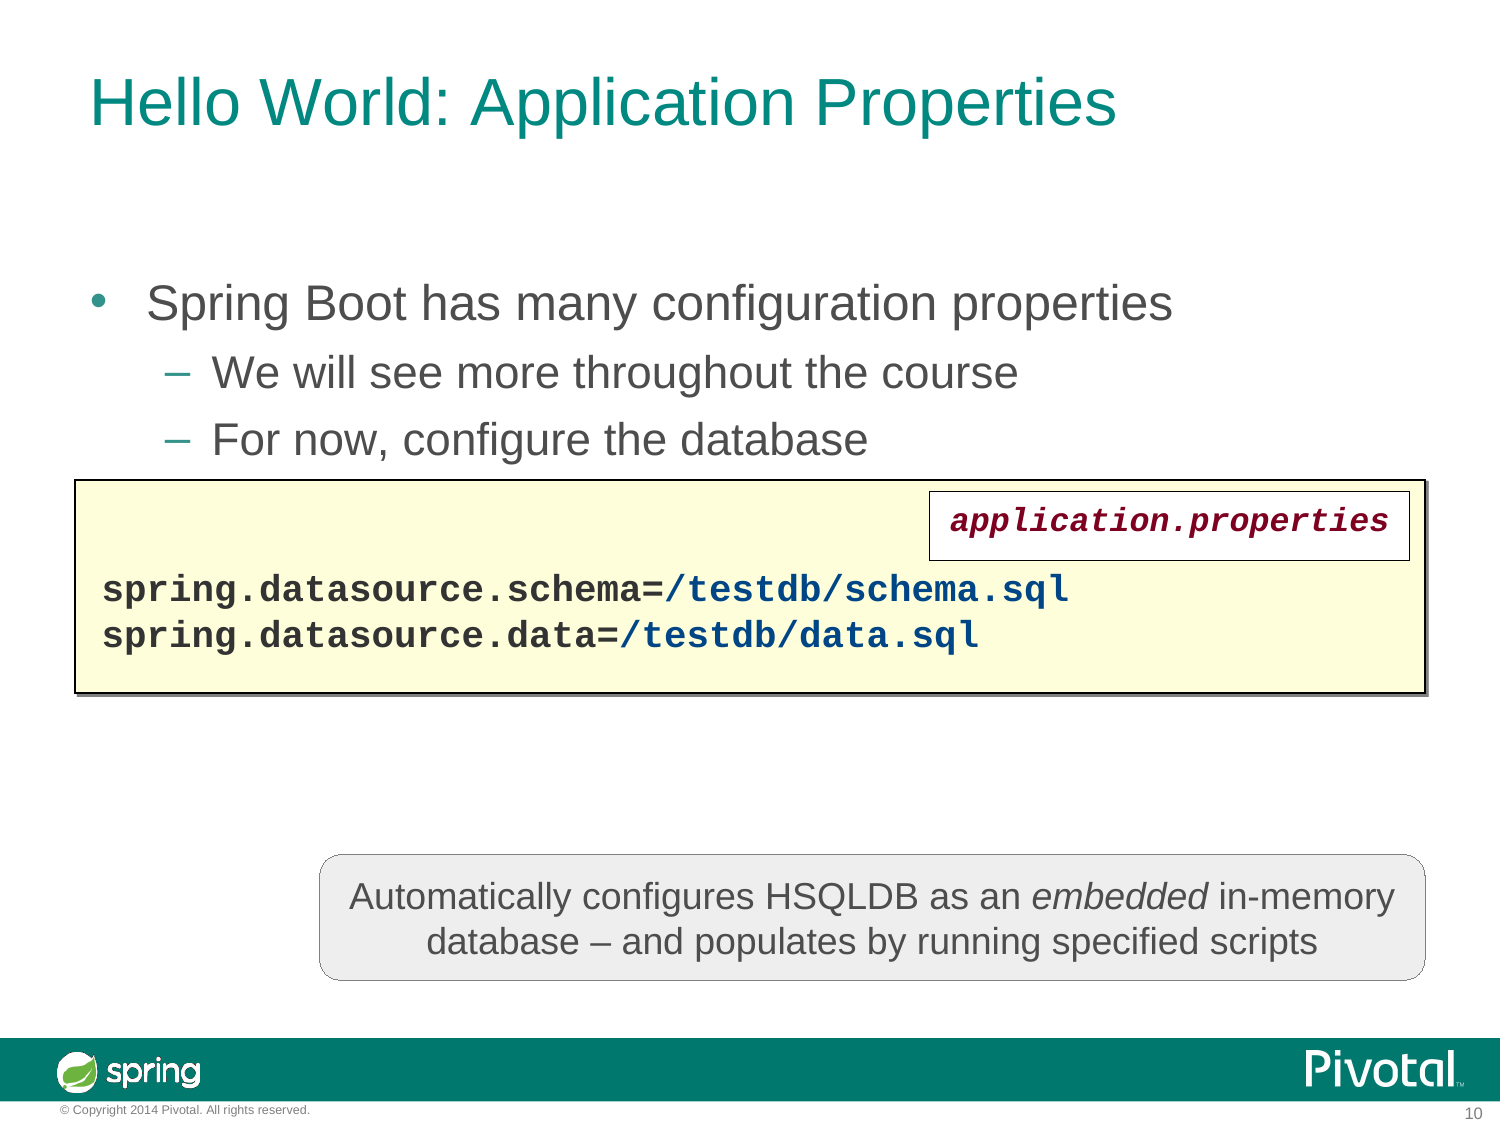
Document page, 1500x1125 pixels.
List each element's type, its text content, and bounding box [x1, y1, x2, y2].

title Hello World: Application Properties [75, 45, 1426, 233]
text_box Automatically configures HSQLDB as an embedded in-memory database – and populates by running specified scripts [319, 931, 1426, 981]
picture [1306, 1050, 1464, 1087]
list Spring Boot has many configuration properties We will see more throughout the course For now, configure the database [75, 262, 1426, 931]
picture [32, 1041, 210, 1103]
